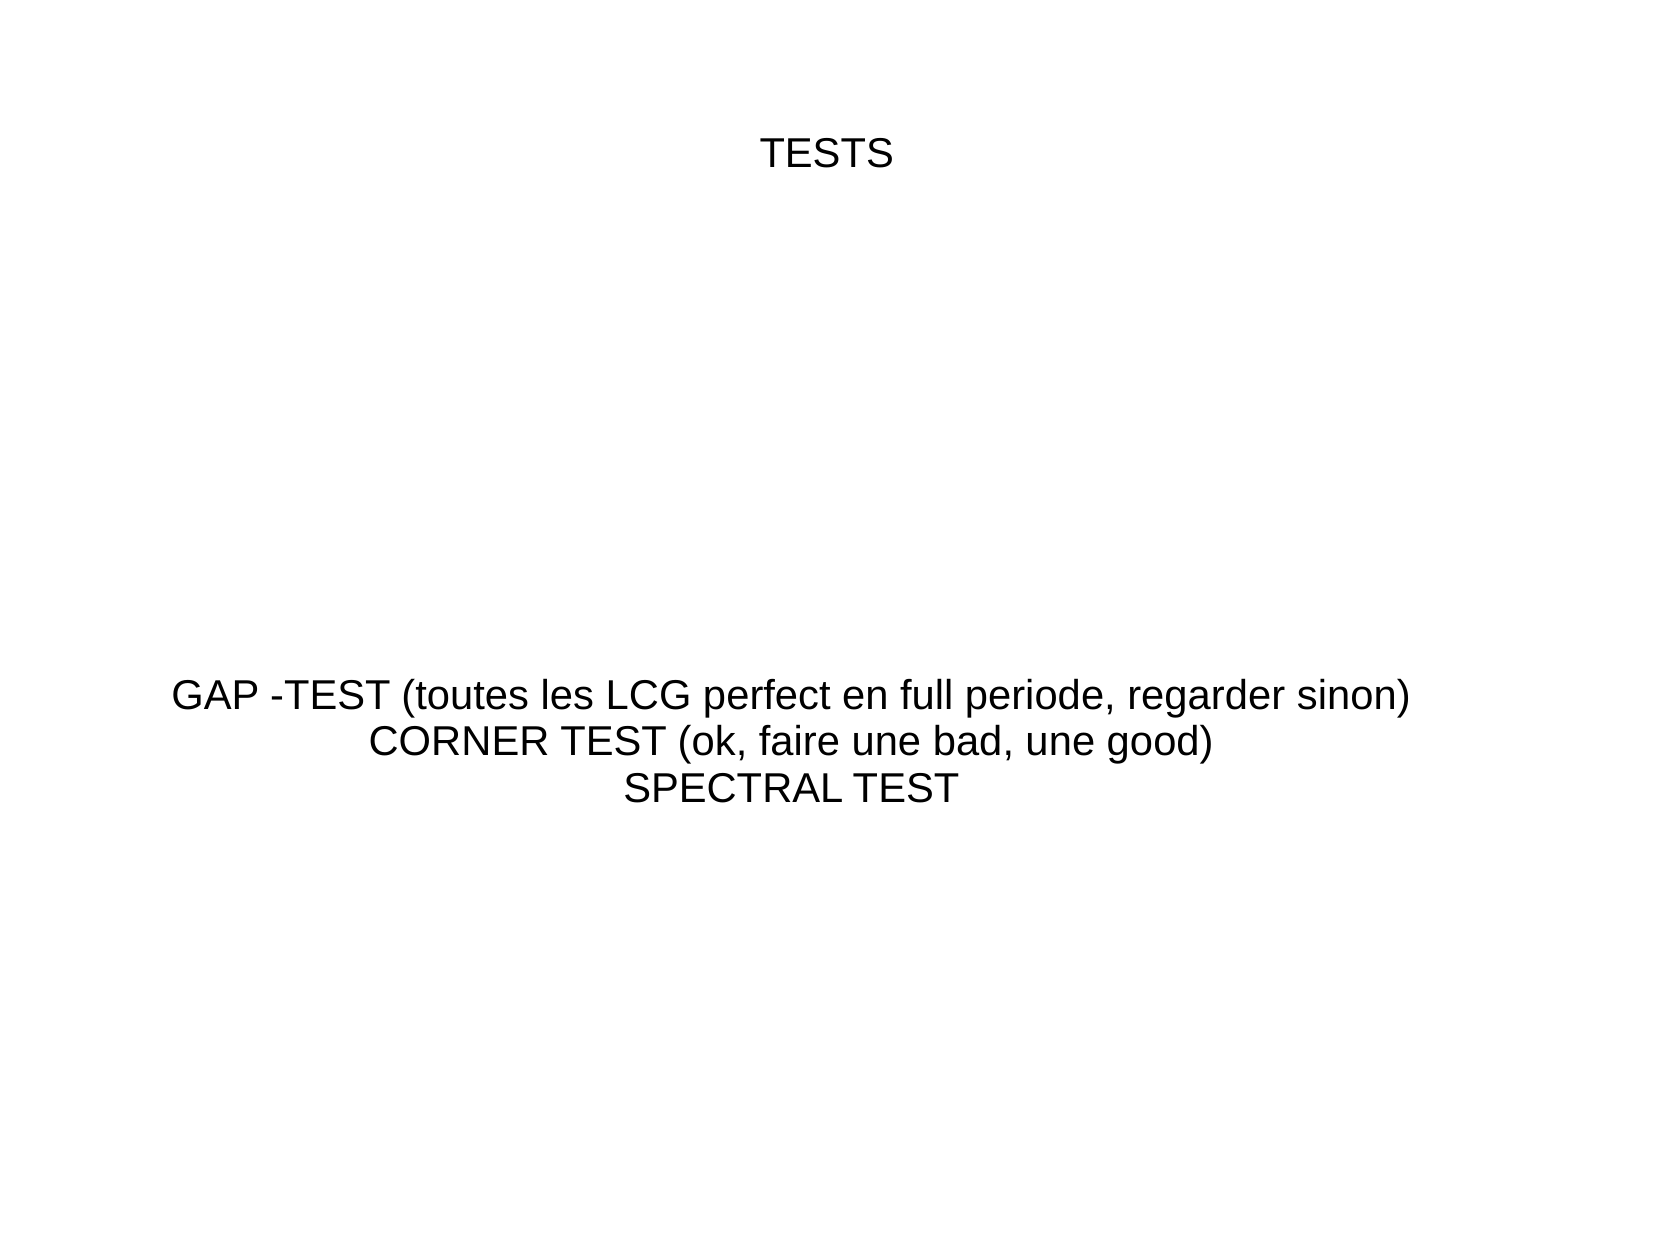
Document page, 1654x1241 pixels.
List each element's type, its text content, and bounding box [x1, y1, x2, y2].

title TESTS [82, 49, 1571, 257]
title GAP -TEST (toutes les LCG perfect en full periode, regarder sinon) CORNER TEST (ok, faire une bad, une good) SPECTRAL TEST [47, 395, 1536, 1134]
